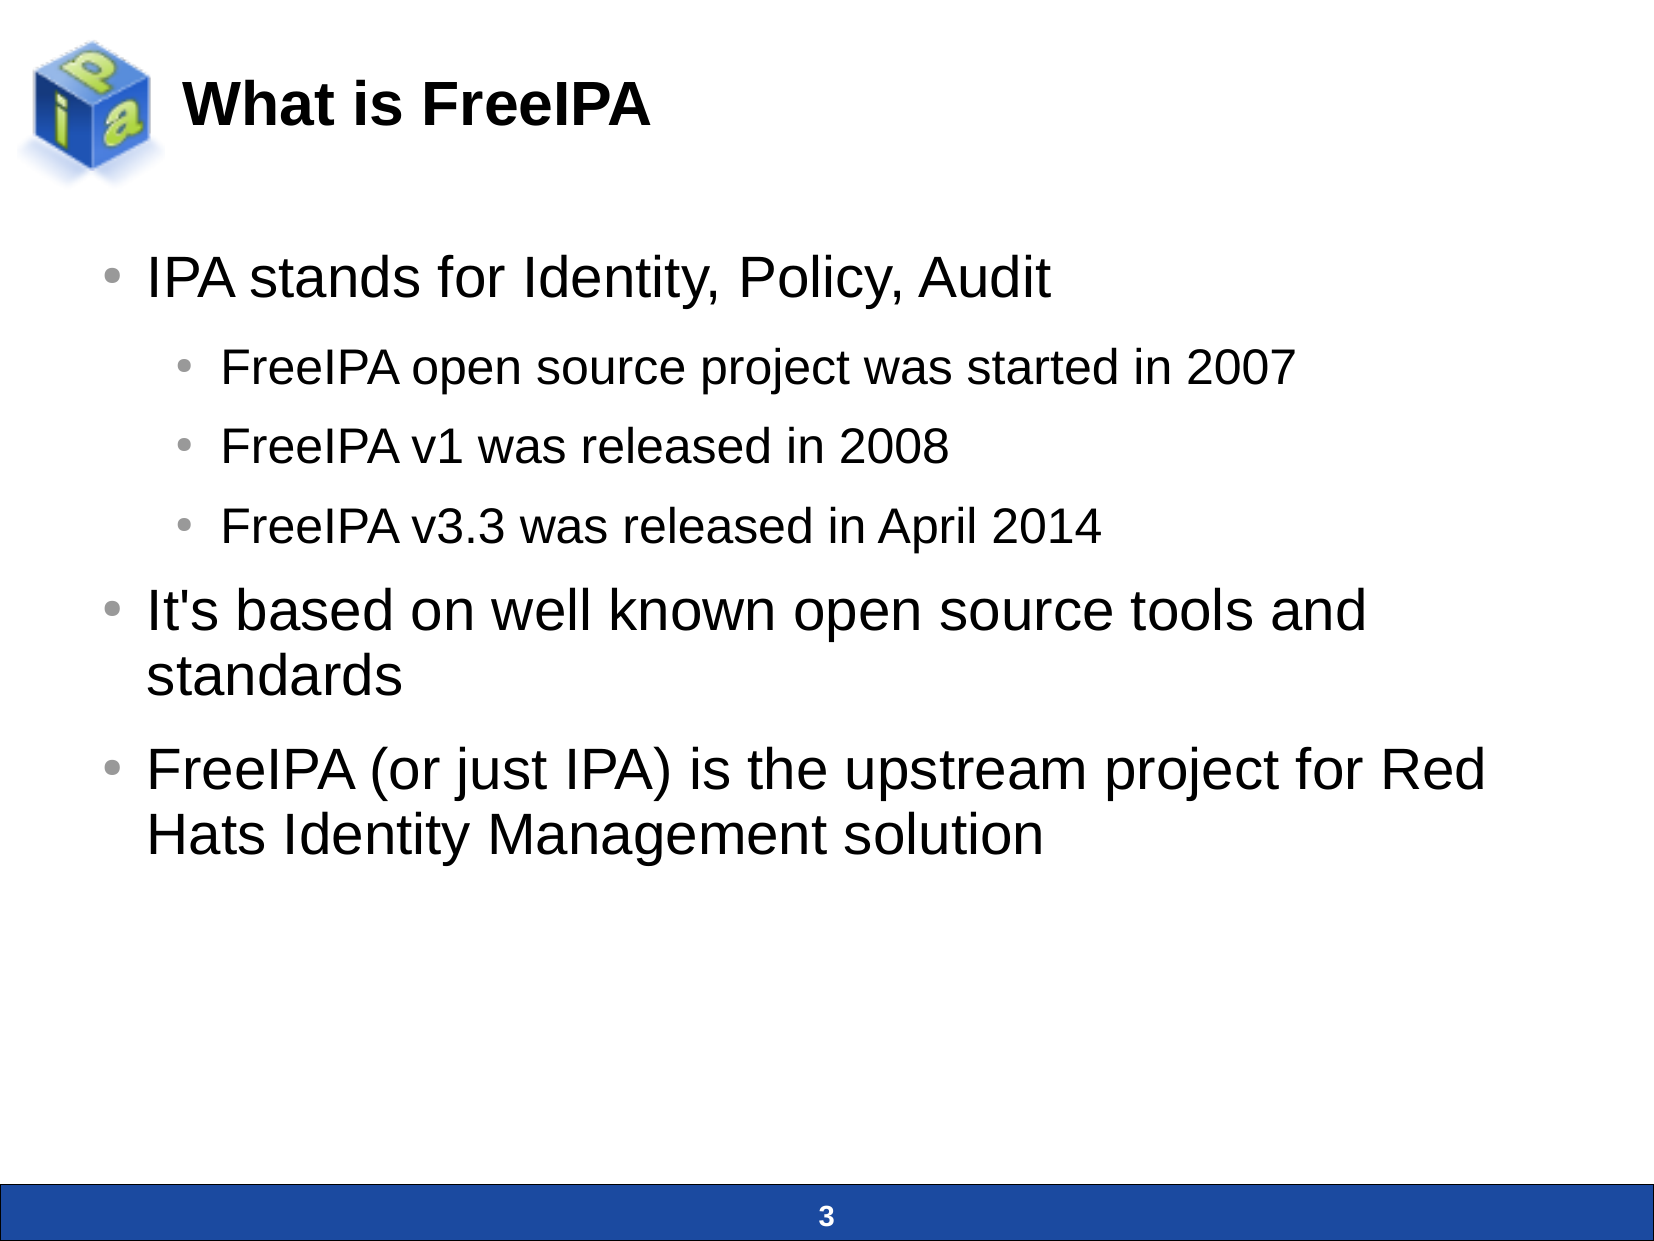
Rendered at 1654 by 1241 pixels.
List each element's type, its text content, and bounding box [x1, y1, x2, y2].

list IPA stands for Identity, Policy, Audit FreeIPA open source project was started in 2007 FreeIPA v1 was released in 2008 FreeIPA v3.3 was released in April 2014 It's based on well known open source tools and standards FreeIPA (or just IPA) is the upstream project for Red Hats Identity Management solution [86, 244, 1576, 1024]
picture [17, 34, 165, 193]
title What is FreeIPA [182, 31, 1579, 177]
